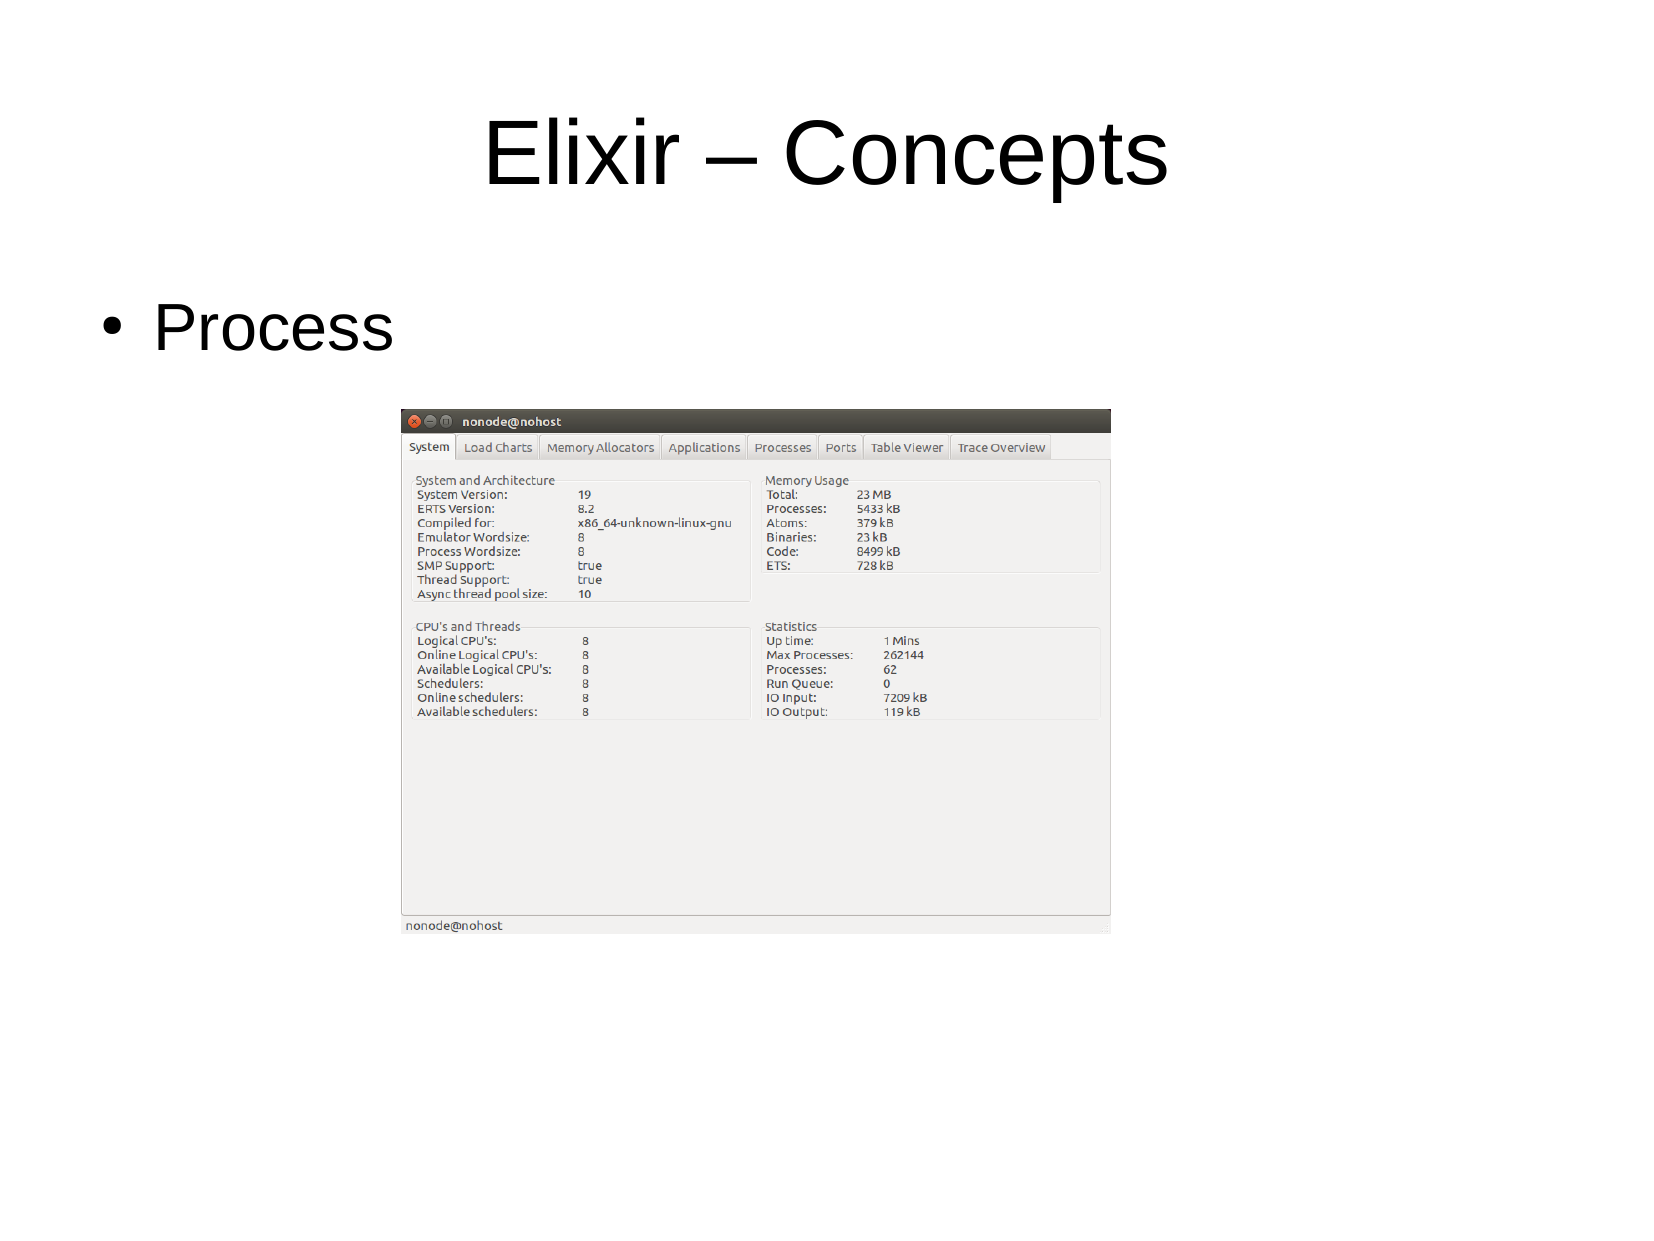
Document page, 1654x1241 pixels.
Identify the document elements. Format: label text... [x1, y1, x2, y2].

list Process [82, 290, 1571, 1010]
picture [401, 409, 1111, 934]
title Elixir – Concepts [82, 49, 1571, 257]
